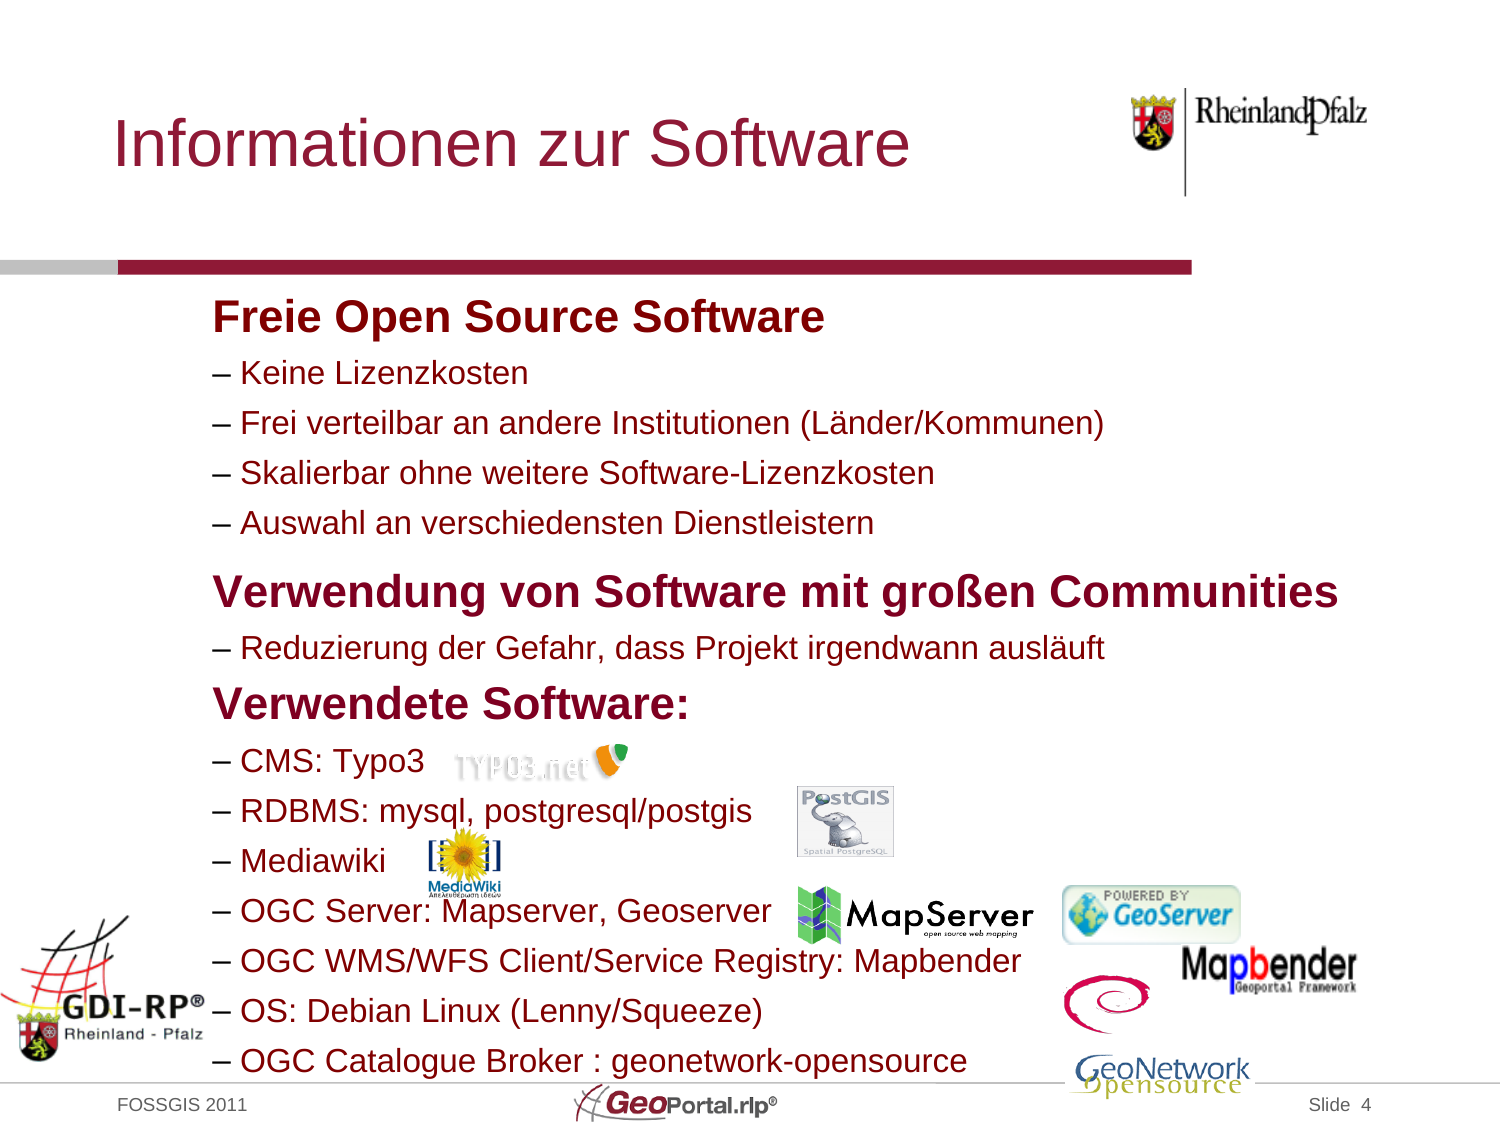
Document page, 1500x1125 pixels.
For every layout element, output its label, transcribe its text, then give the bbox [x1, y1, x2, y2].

picture [1131, 88, 1447, 198]
title Informationen zur Software [112, 63, 1071, 224]
list Freie Open Source Software Keine Lizenzkosten Frei verteilbar an andere Institutionen (Länder/Kommunen) Skalierbar ohne weitere Software-Lizenzkosten Auswahl an verschiedensten Dienstleistern Verwendung von Software mit großen Communities Reduzierung der Gefahr, dass Projekt irgendwann ausläuft Verwendete Software: CMS: Typo3 RDBMS: mysql, postgresql/postgis Mediawiki OGC Server: Mapserver, Geoserver OGC WMS/WFS Client/Service Registry: Mapbender OS: Debian Linux (Lenny/Squeeze) OGC Catalogue Broker : geonetwork-opensource [212, 295, 1477, 1125]
picture [1062, 885, 1359, 997]
picture [797, 786, 894, 857]
picture [0, 915, 207, 1063]
picture [797, 885, 1034, 945]
picture [427, 826, 502, 898]
picture [1062, 974, 1152, 1034]
picture [1065, 1047, 1255, 1100]
picture [454, 729, 632, 789]
